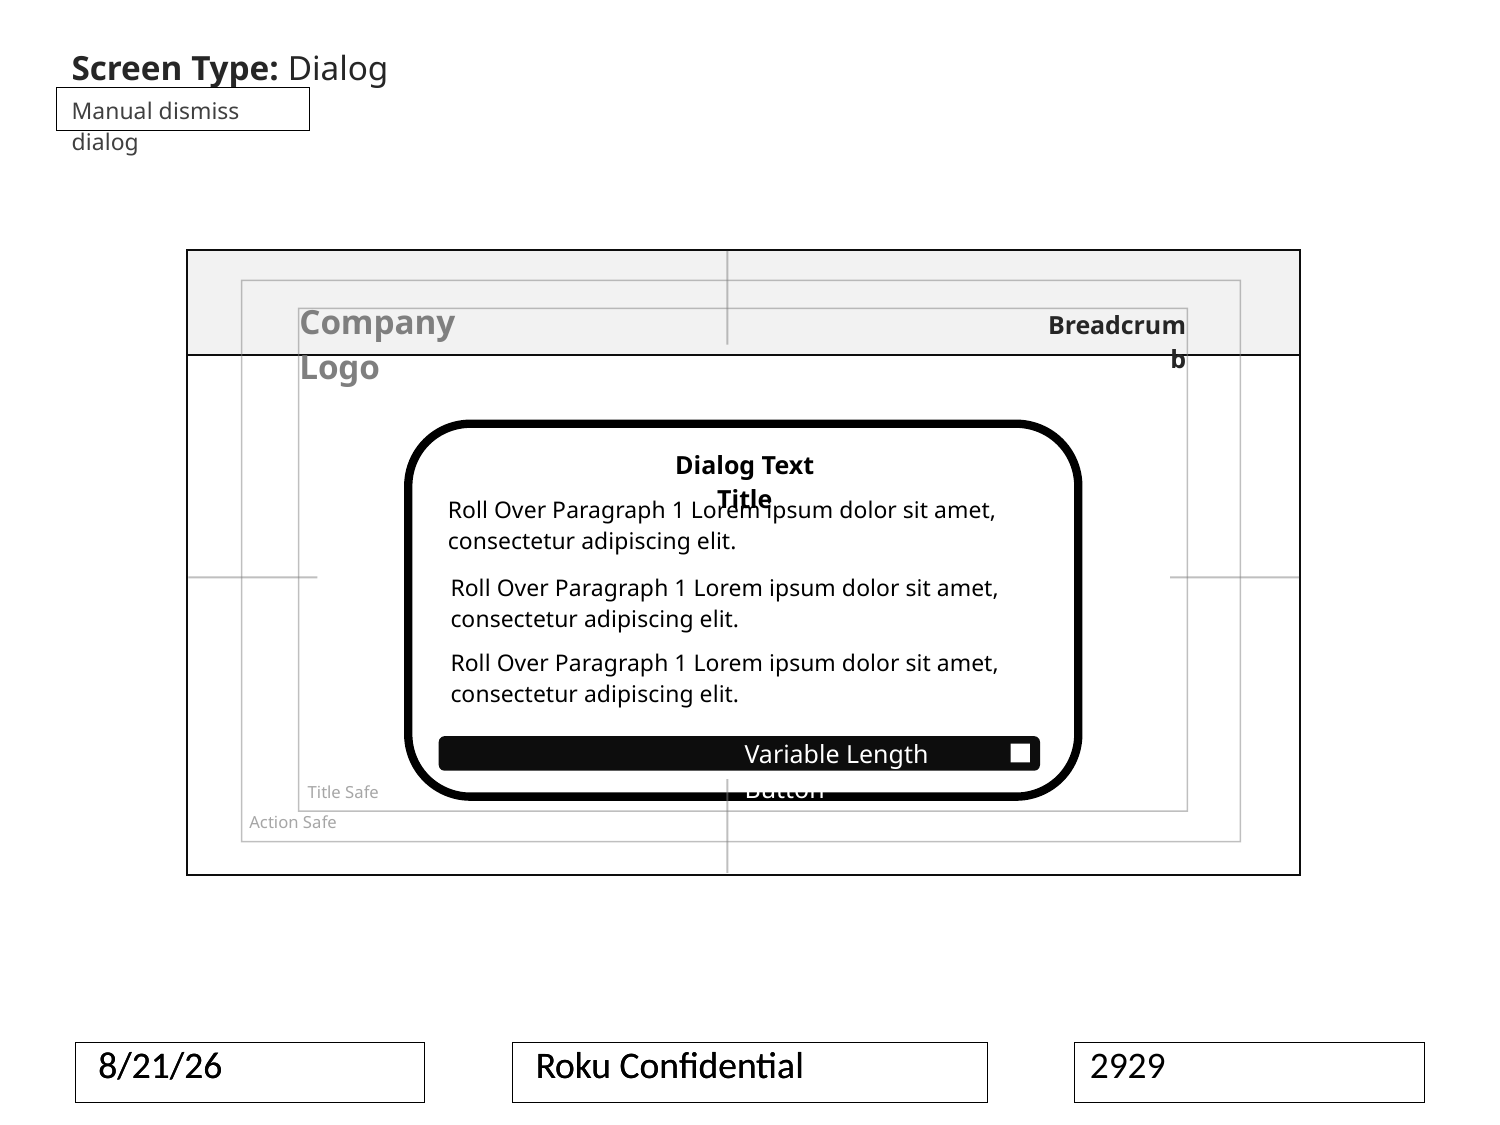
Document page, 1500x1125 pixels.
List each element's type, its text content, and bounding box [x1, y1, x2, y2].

text_box Variable Length Button [729, 729, 1020, 776]
text_box Breadcrumb [1027, 310, 1186, 346]
text_box Roll Over Paragraph 1 Lorem ipsum dolor sit amet, consectetur adipiscing elit. [435, 639, 1053, 710]
text_box Company Logo [284, 291, 543, 348]
text_box [188, 250, 1299, 356]
text_box [813, 786, 820, 797]
text_box Title Safe [292, 772, 453, 814]
slide_number 1/11/10 [75, 1042, 425, 1103]
text_box Roll Over Paragraph 1 Lorem ipsum dolor sit amet, consectetur adipiscing elit. [435, 564, 1053, 635]
slide_number <number><number> [1074, 1042, 1425, 1103]
text_box Breadcrumb [1027, 299, 1201, 346]
text_box [408, 423, 1079, 873]
footer Roku Confidential [512, 1042, 988, 1103]
text_box [749, 782, 756, 788]
text_box Action Safe [234, 803, 395, 845]
text_box Manual dismiss dialog [56, 87, 310, 131]
text_box Roll Over Paragraph 1 Lorem ipsum dolor sit amet, consectetur adipiscing elit. [433, 486, 1050, 557]
text_box [749, 790, 756, 796]
text_box Company Logo [300, 310, 543, 348]
text_box Dialog Text Title [634, 440, 856, 486]
text_box [798, 786, 805, 796]
text_box Screen Type: Dialog [56, 38, 1407, 104]
